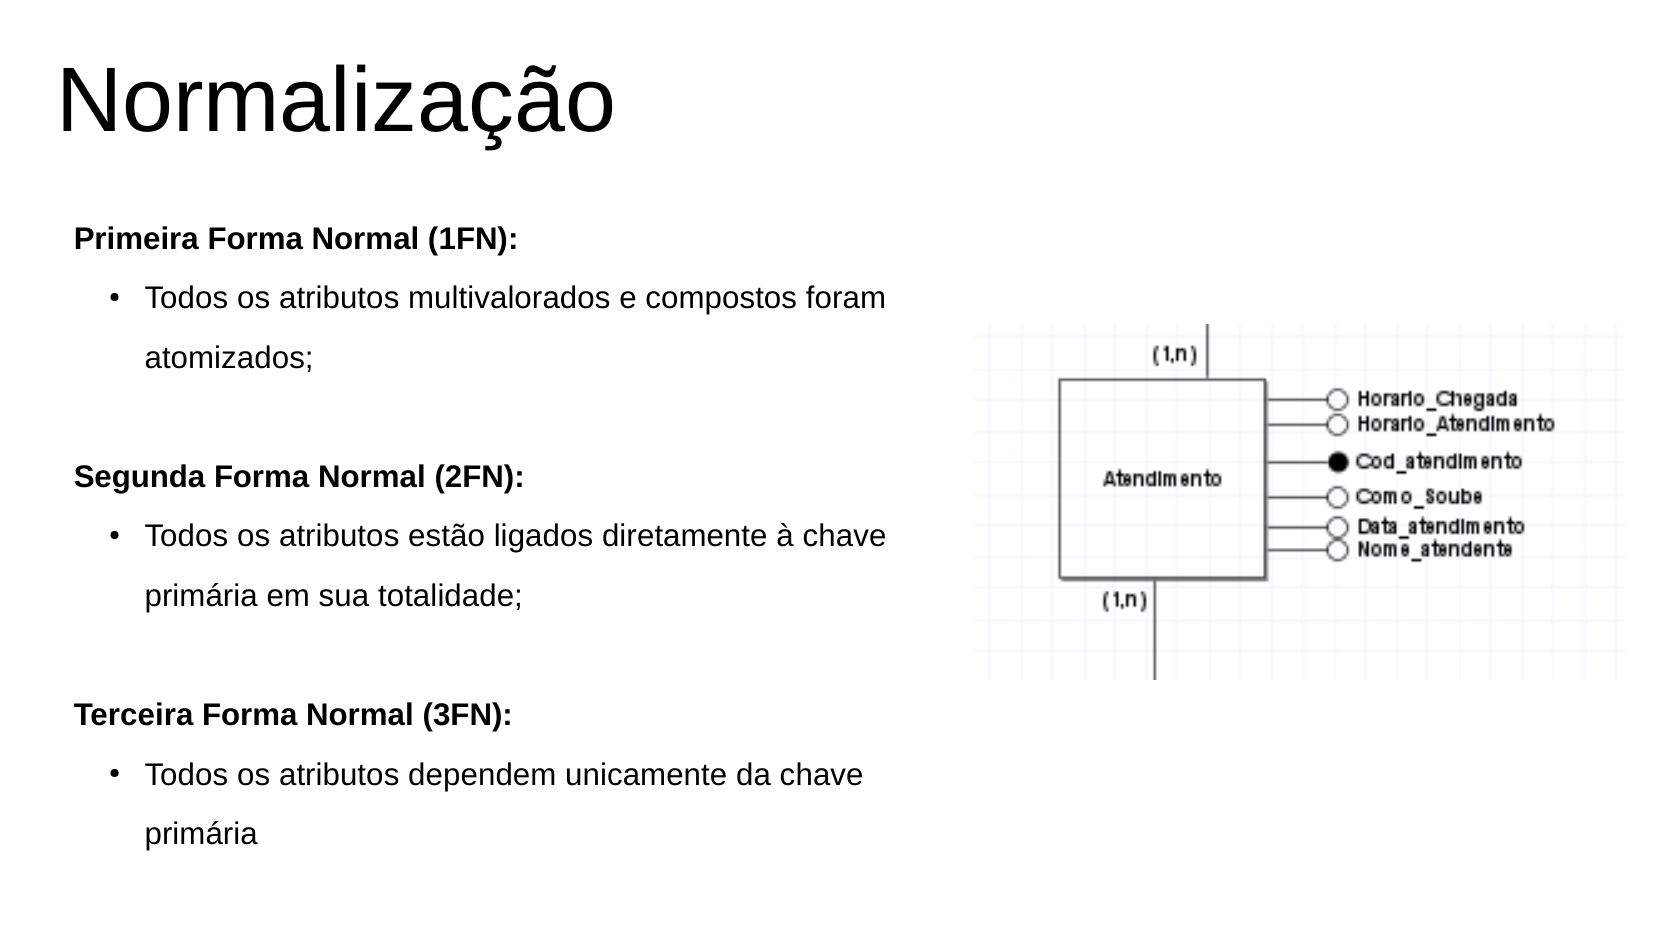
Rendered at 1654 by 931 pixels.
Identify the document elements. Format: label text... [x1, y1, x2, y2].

text_box Primeira Forma Normal (1FN): Todos os atributos multivalorados e compostos foram atomizados; Segunda Forma Normal (2FN): Todos os atributos estão ligados diretamente à chave primária em sua totalidade; Terceira Forma Normal (3FN): Todos os atributos dependem unicamente da chave primária [59, 213, 916, 859]
picture [974, 324, 1625, 680]
title Normalização [53, 21, 621, 178]
